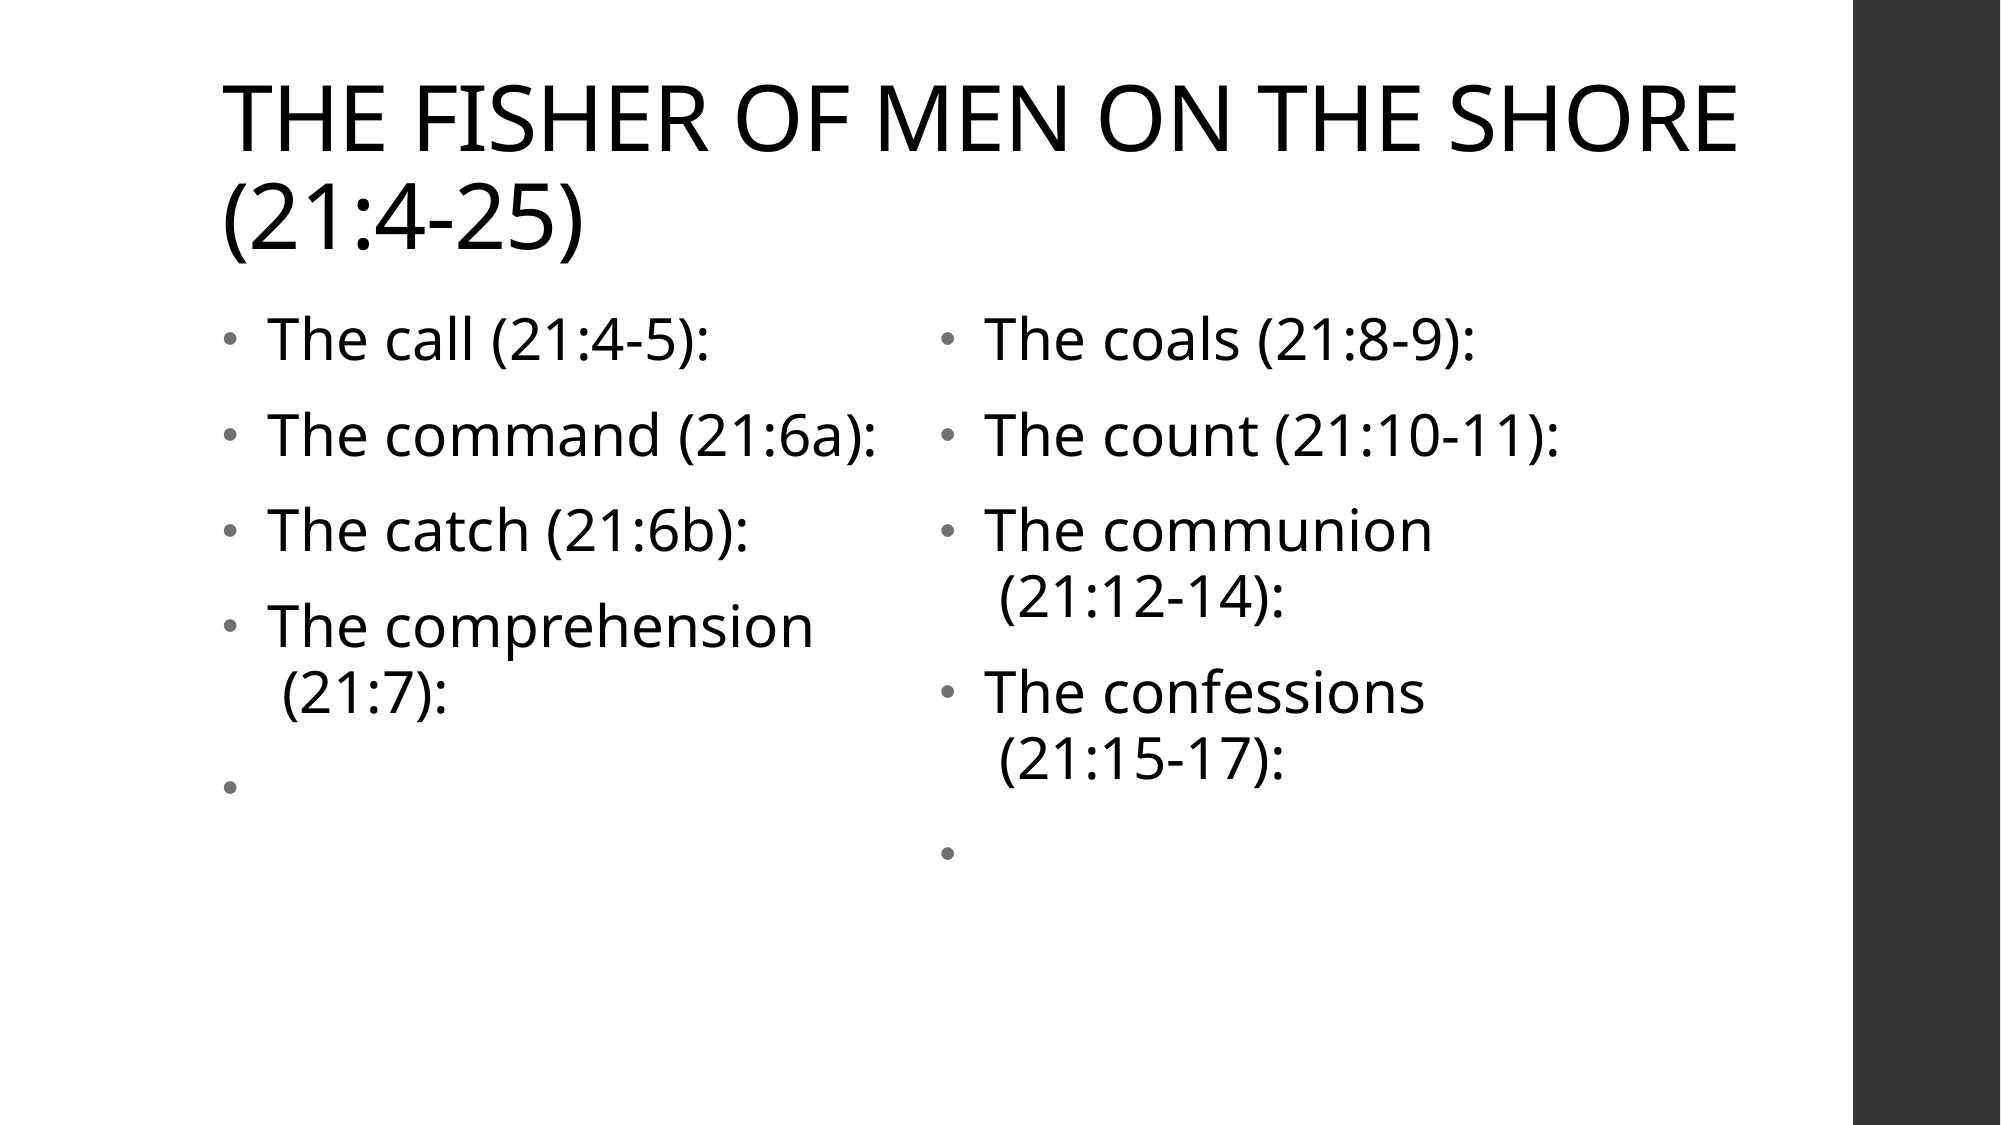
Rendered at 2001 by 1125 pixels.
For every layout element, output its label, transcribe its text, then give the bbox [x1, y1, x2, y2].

list The call (21:4-5): The command (21:6a): The catch (21:6b): The comprehension (21:7): [207, 299, 900, 1014]
title THE FISHER OF MEN ON THE SHORE (21:4-25) [206, 60, 1797, 278]
list The coals (21:8-9): The count (21:10-11): The communion (21:12-14): The confessions (21:15-17): [924, 299, 1617, 1014]
